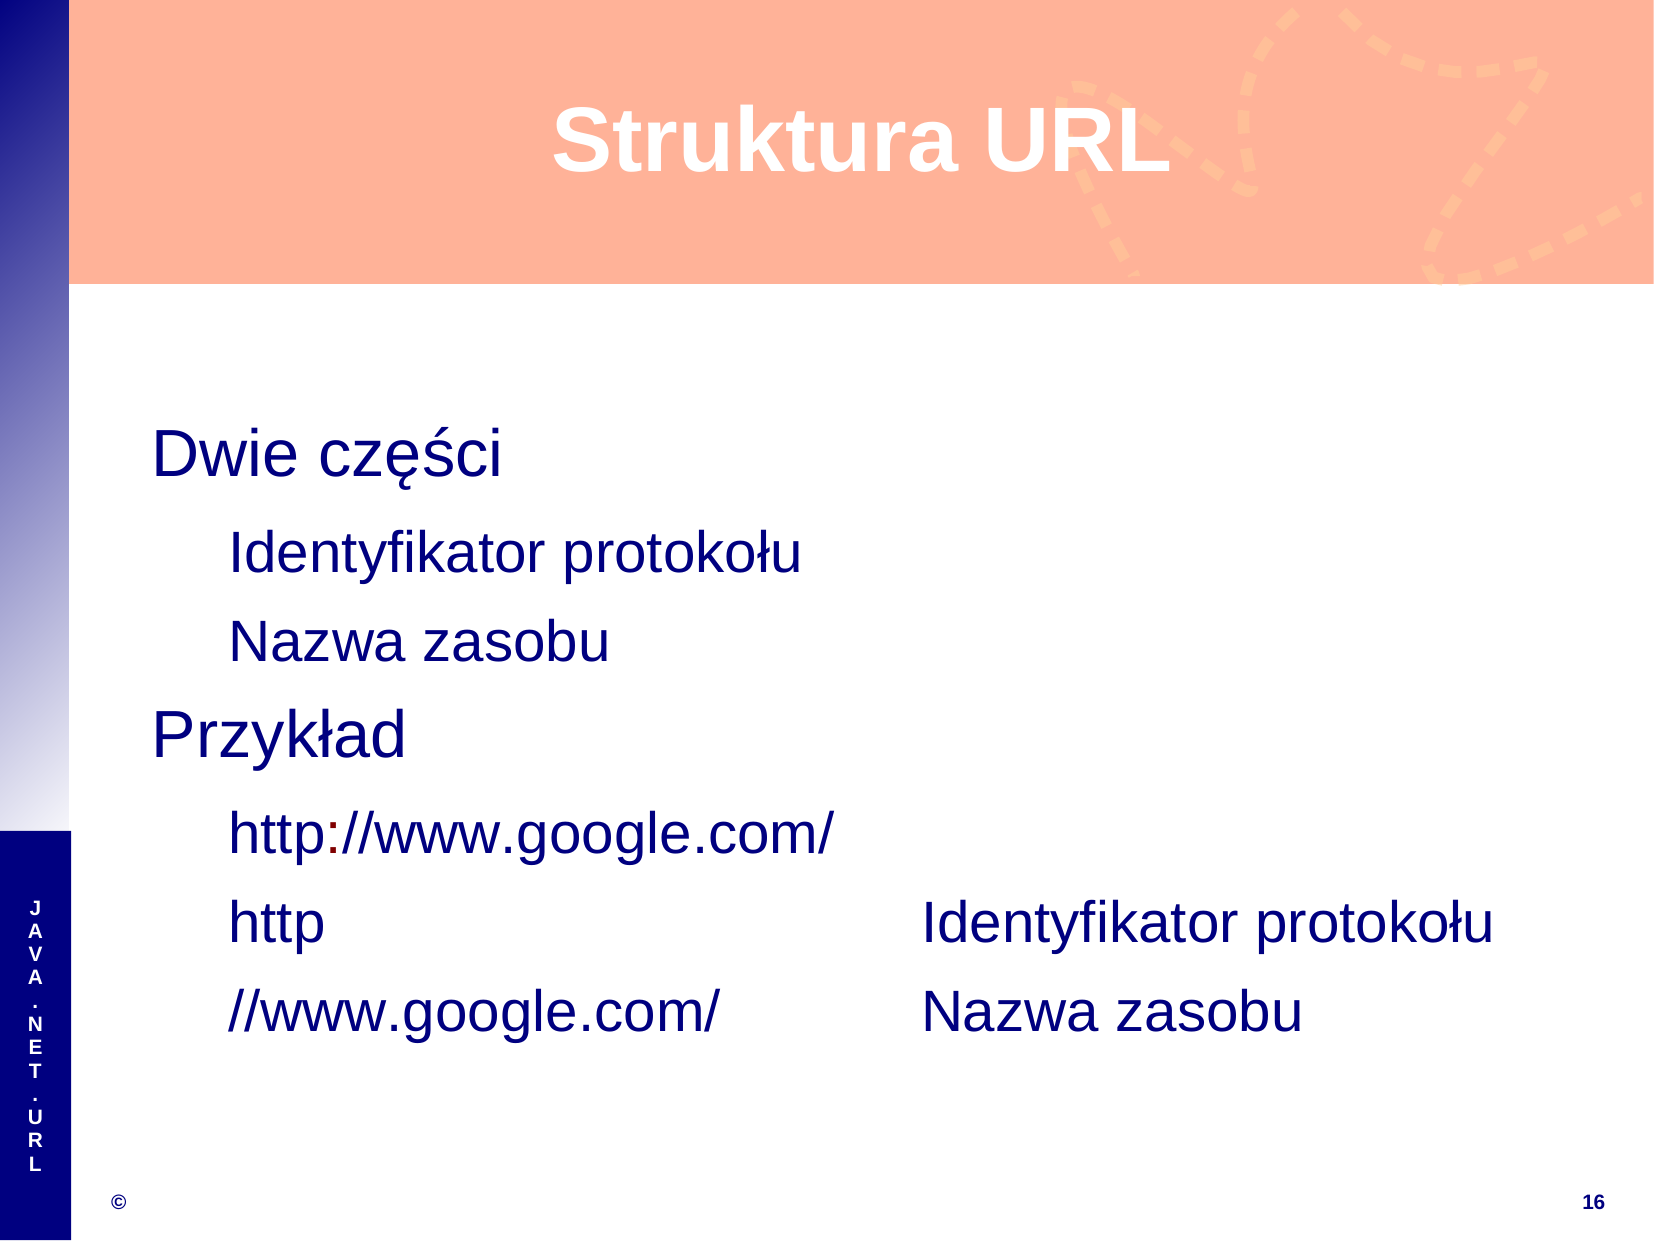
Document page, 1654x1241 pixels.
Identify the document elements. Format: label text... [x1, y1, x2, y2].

title Struktura URL [70, 36, 1654, 244]
list Dwie części Identyfikator protokołu Nazwa zasobu Przykład http://www.google.com/ http Identyfikator protokołu //www.google.com/ Nazwa zasobu [181, 415, 1544, 1068]
text_box J A V A . N E T . U R L [0, 830, 71, 1241]
